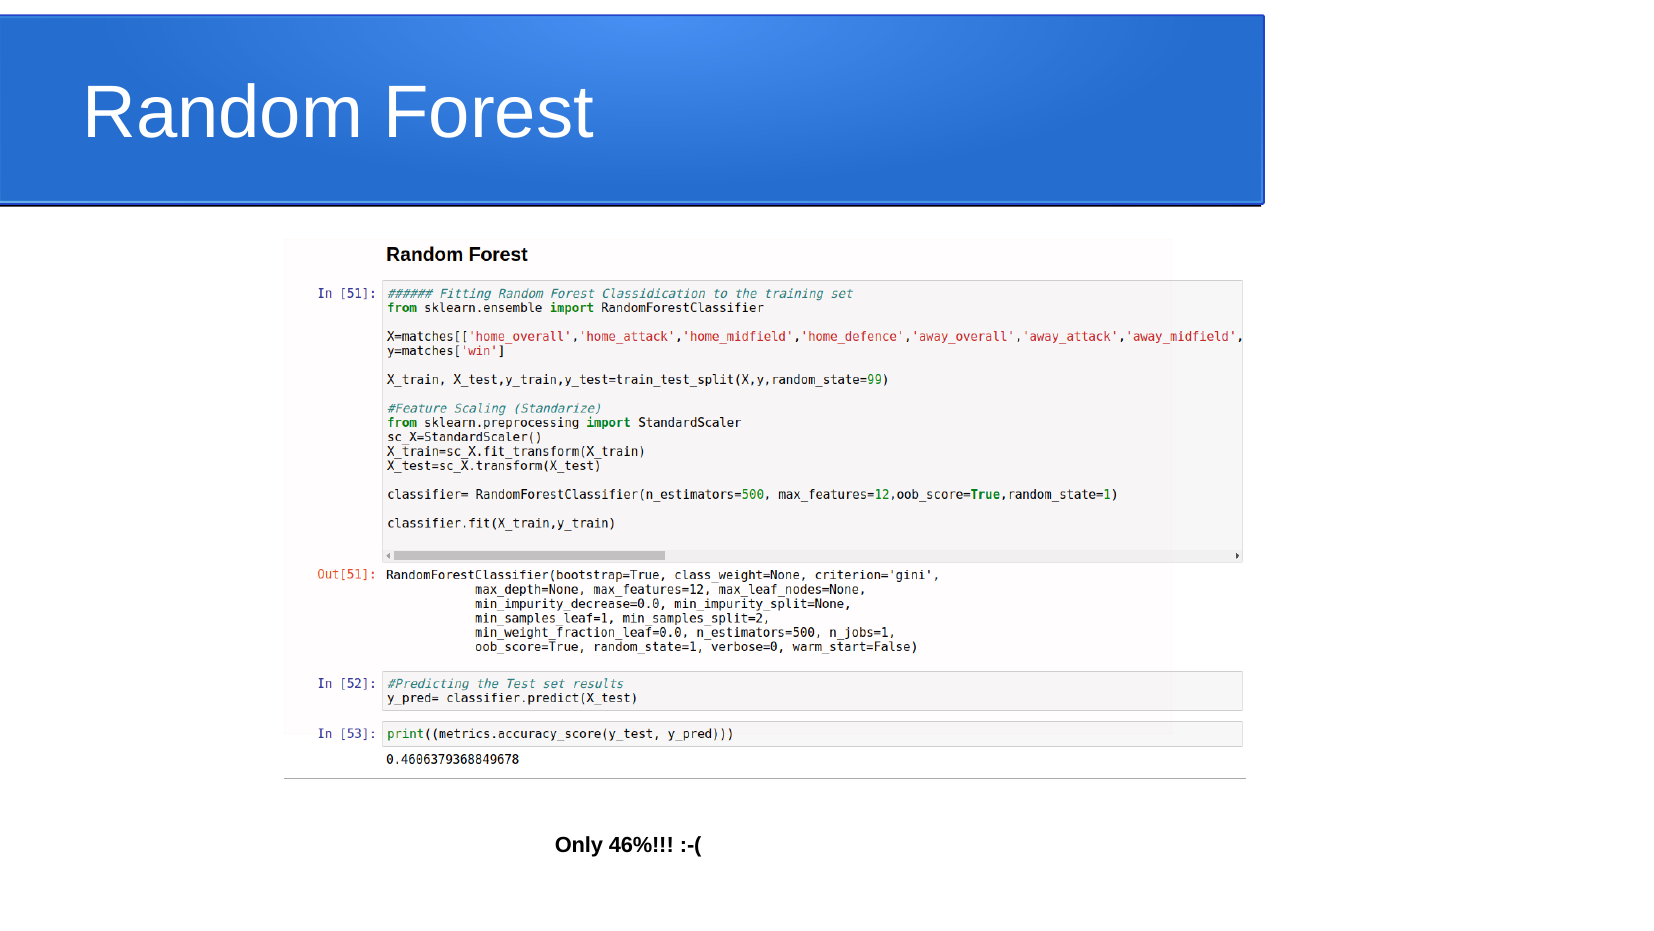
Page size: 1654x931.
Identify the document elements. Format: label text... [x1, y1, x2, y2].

title Random Forest [82, 35, 1235, 189]
text_box Only 46%!!! :-( [540, 825, 826, 865]
picture [284, 239, 1246, 780]
